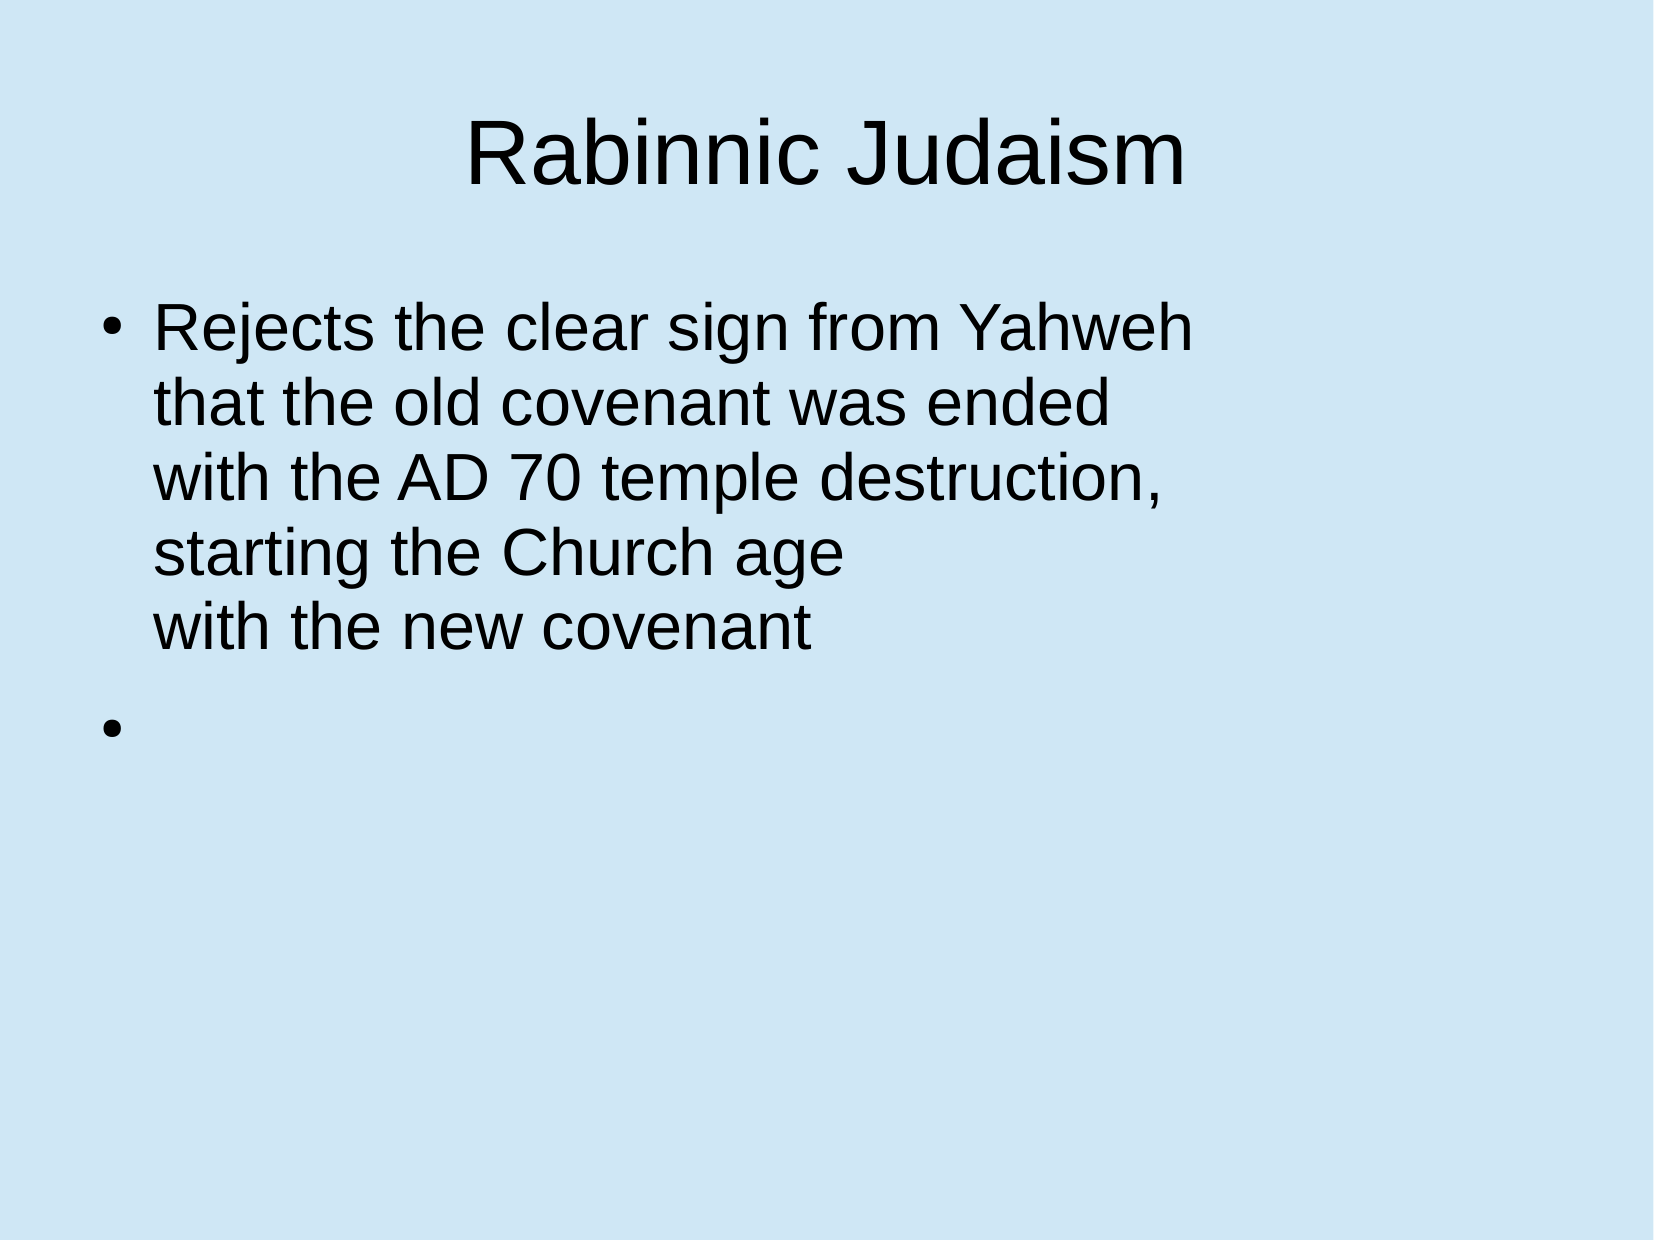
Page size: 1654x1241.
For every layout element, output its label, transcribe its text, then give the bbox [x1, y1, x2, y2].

list Rejects the clear sign from Yahweh that the old covenant was ended with the AD 70 temple destruction, starting the Church age with the new covenant [82, 290, 1571, 1109]
title Rabinnic Judaism [82, 49, 1571, 257]
